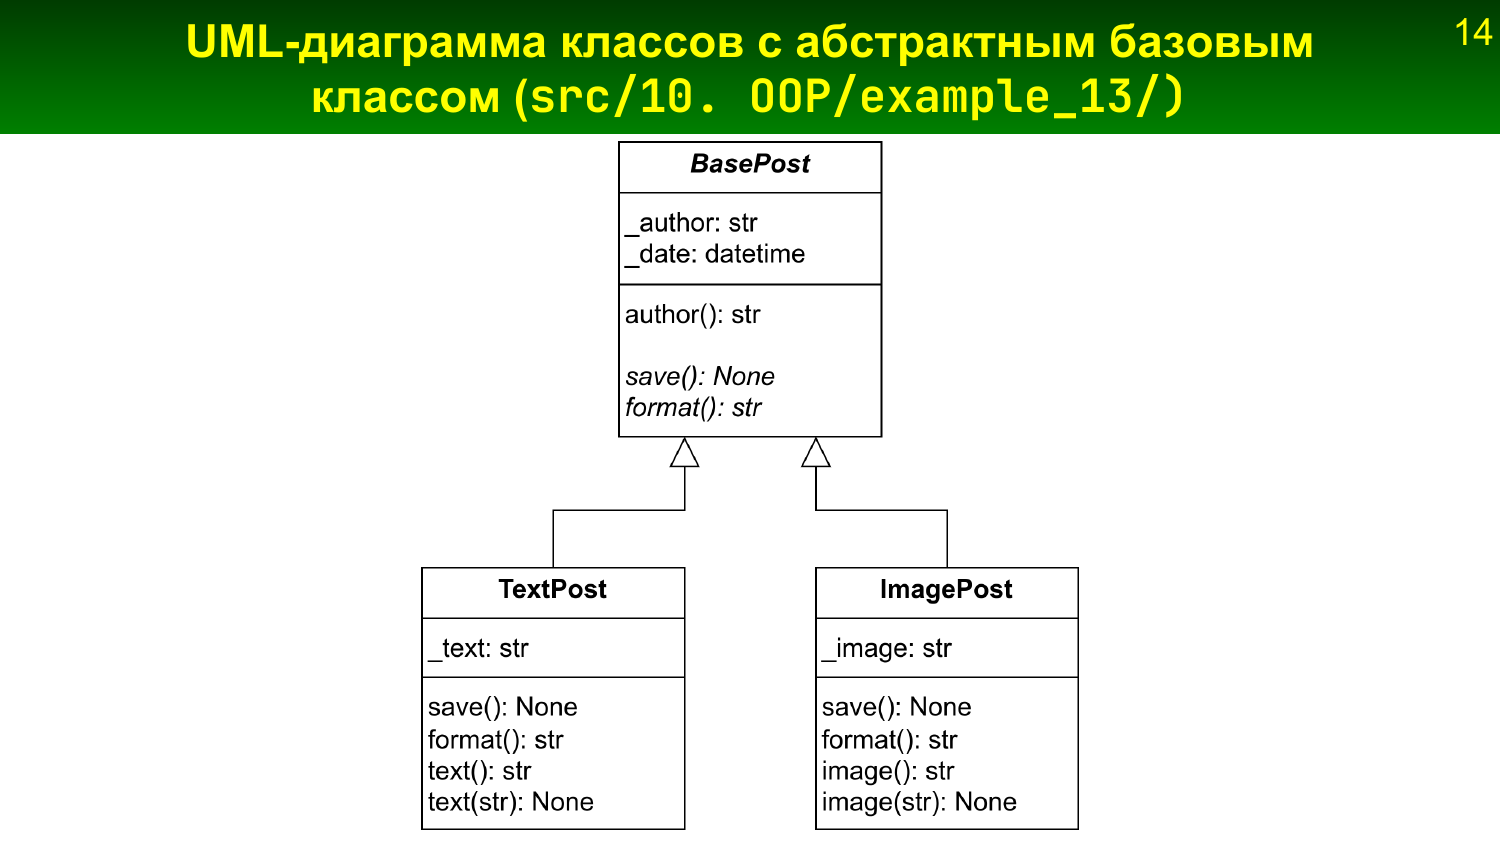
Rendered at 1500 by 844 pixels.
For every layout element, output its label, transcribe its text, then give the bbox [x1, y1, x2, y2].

title UML-диаграмма классов с абстрактным базовым классом (src/10. OOP/example_13/) [112, 0, 1388, 138]
picture [421, 141, 1079, 831]
